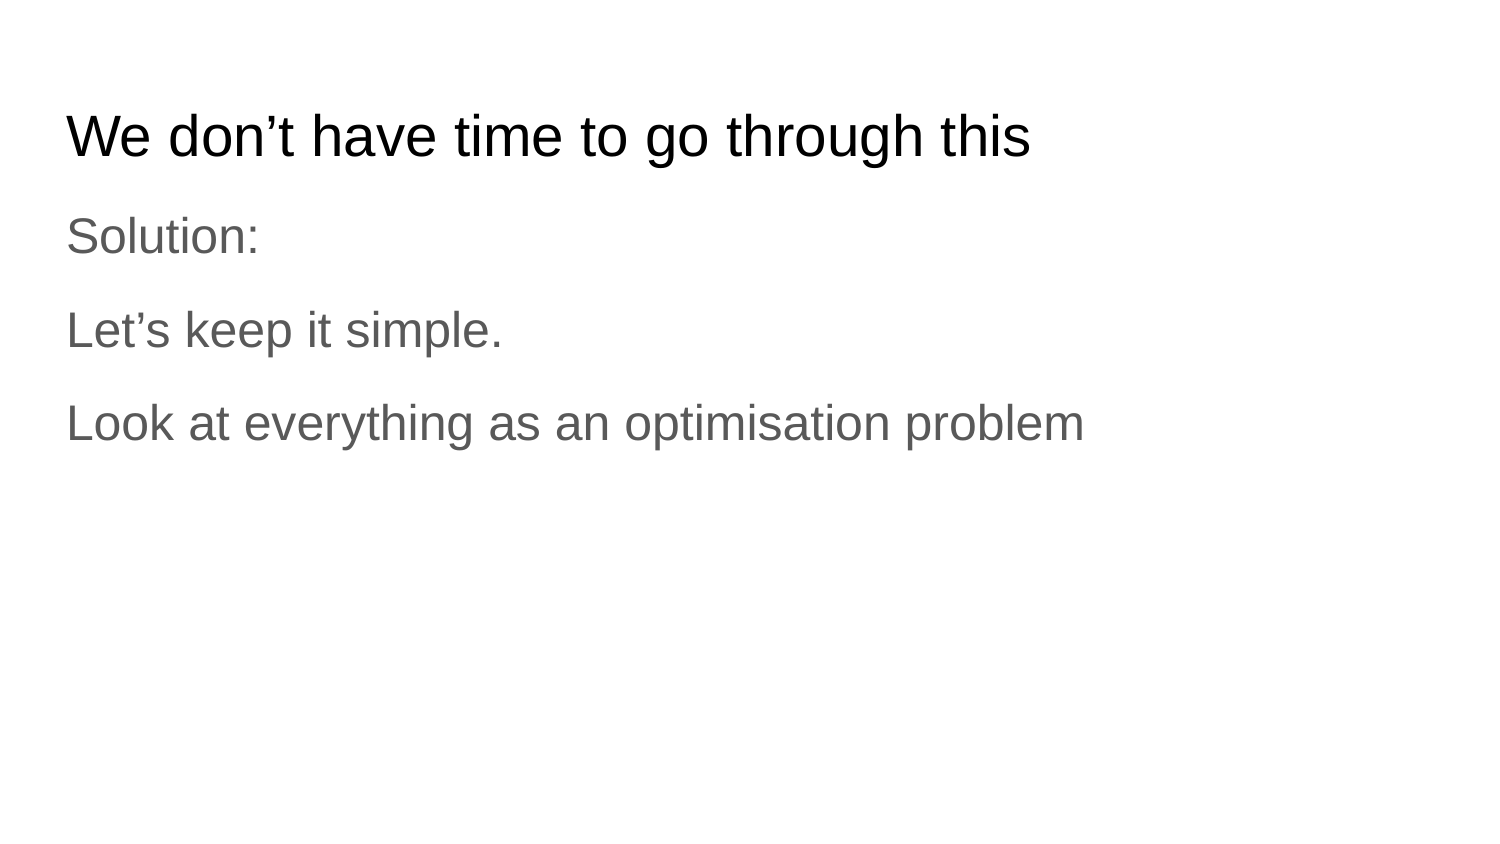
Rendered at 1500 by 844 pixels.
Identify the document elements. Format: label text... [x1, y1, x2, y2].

title We don’t have time to go through this [51, 72, 1449, 167]
list Solution: Let’s keep it simple. Look at everything as an optimisation problem [51, 189, 1449, 750]
